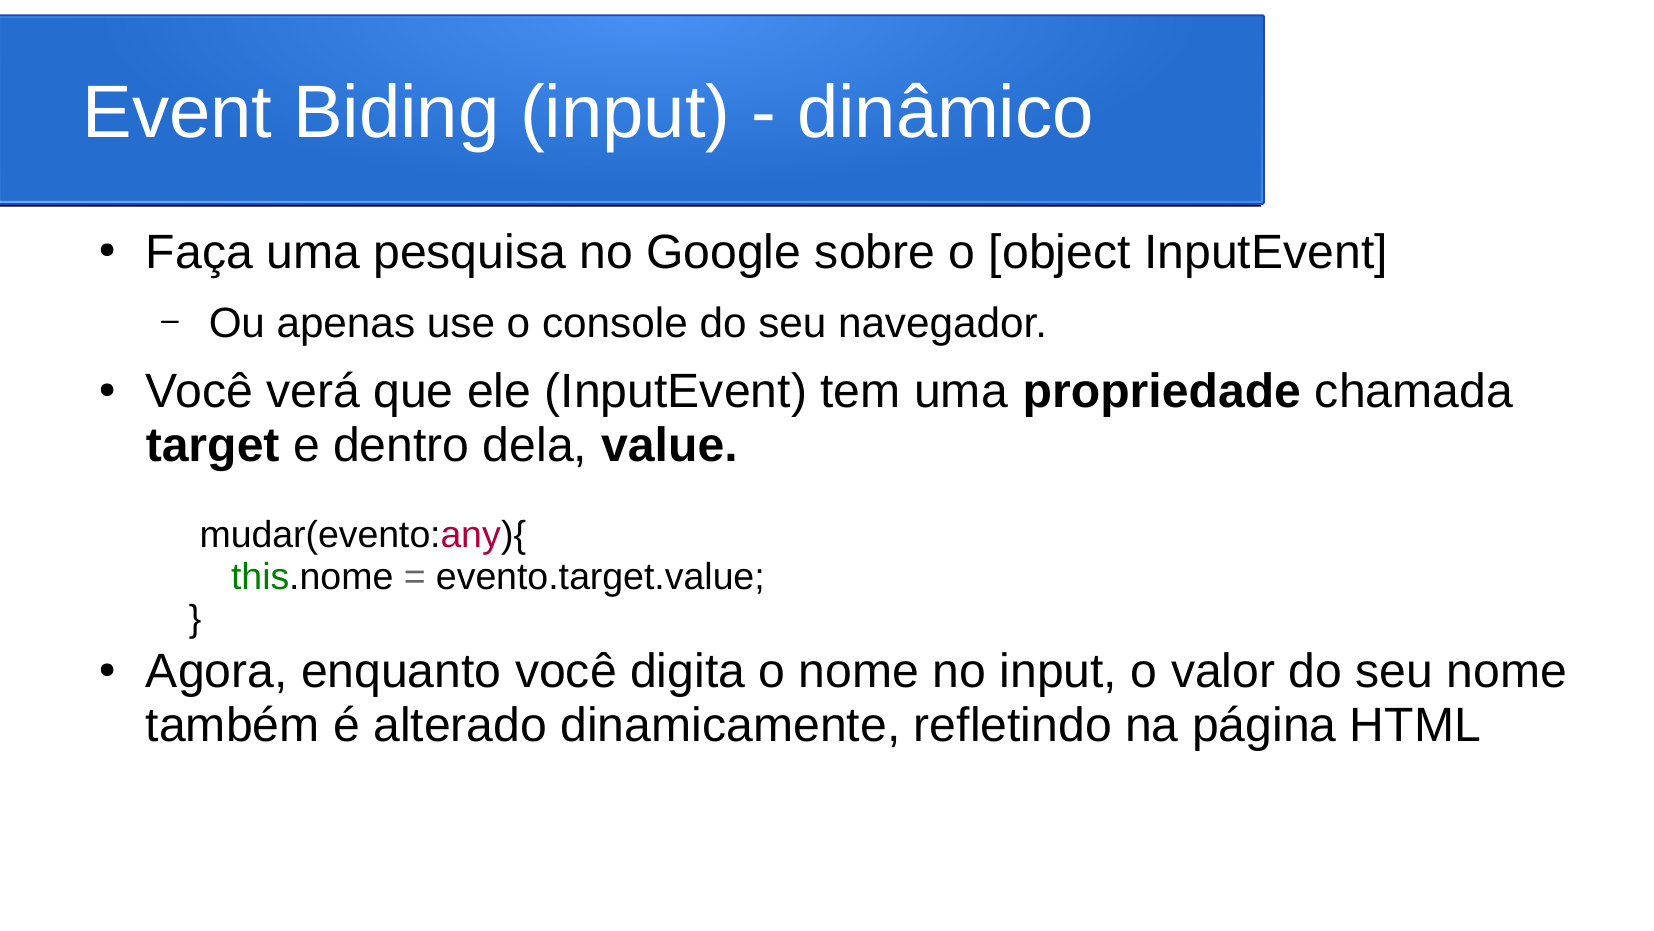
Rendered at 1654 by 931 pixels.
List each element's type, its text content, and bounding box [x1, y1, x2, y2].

title Event Biding (input) - dinâmico [82, 35, 1235, 189]
text_box mudar(evento:any){ this.nome = evento.target.value; } [188, 513, 1441, 640]
list Faça uma pesquisa no Google sobre o [object InputEvent] Ou apenas use o console do seu navegador. Você verá que ele (InputEvent) tem uma propriedade chamada target e dentro dela, value. Agora, enquanto você digita o nome no input, o valor do seu nome também é alterado dinamicamente, refletindo na página HTML [82, 224, 1571, 764]
